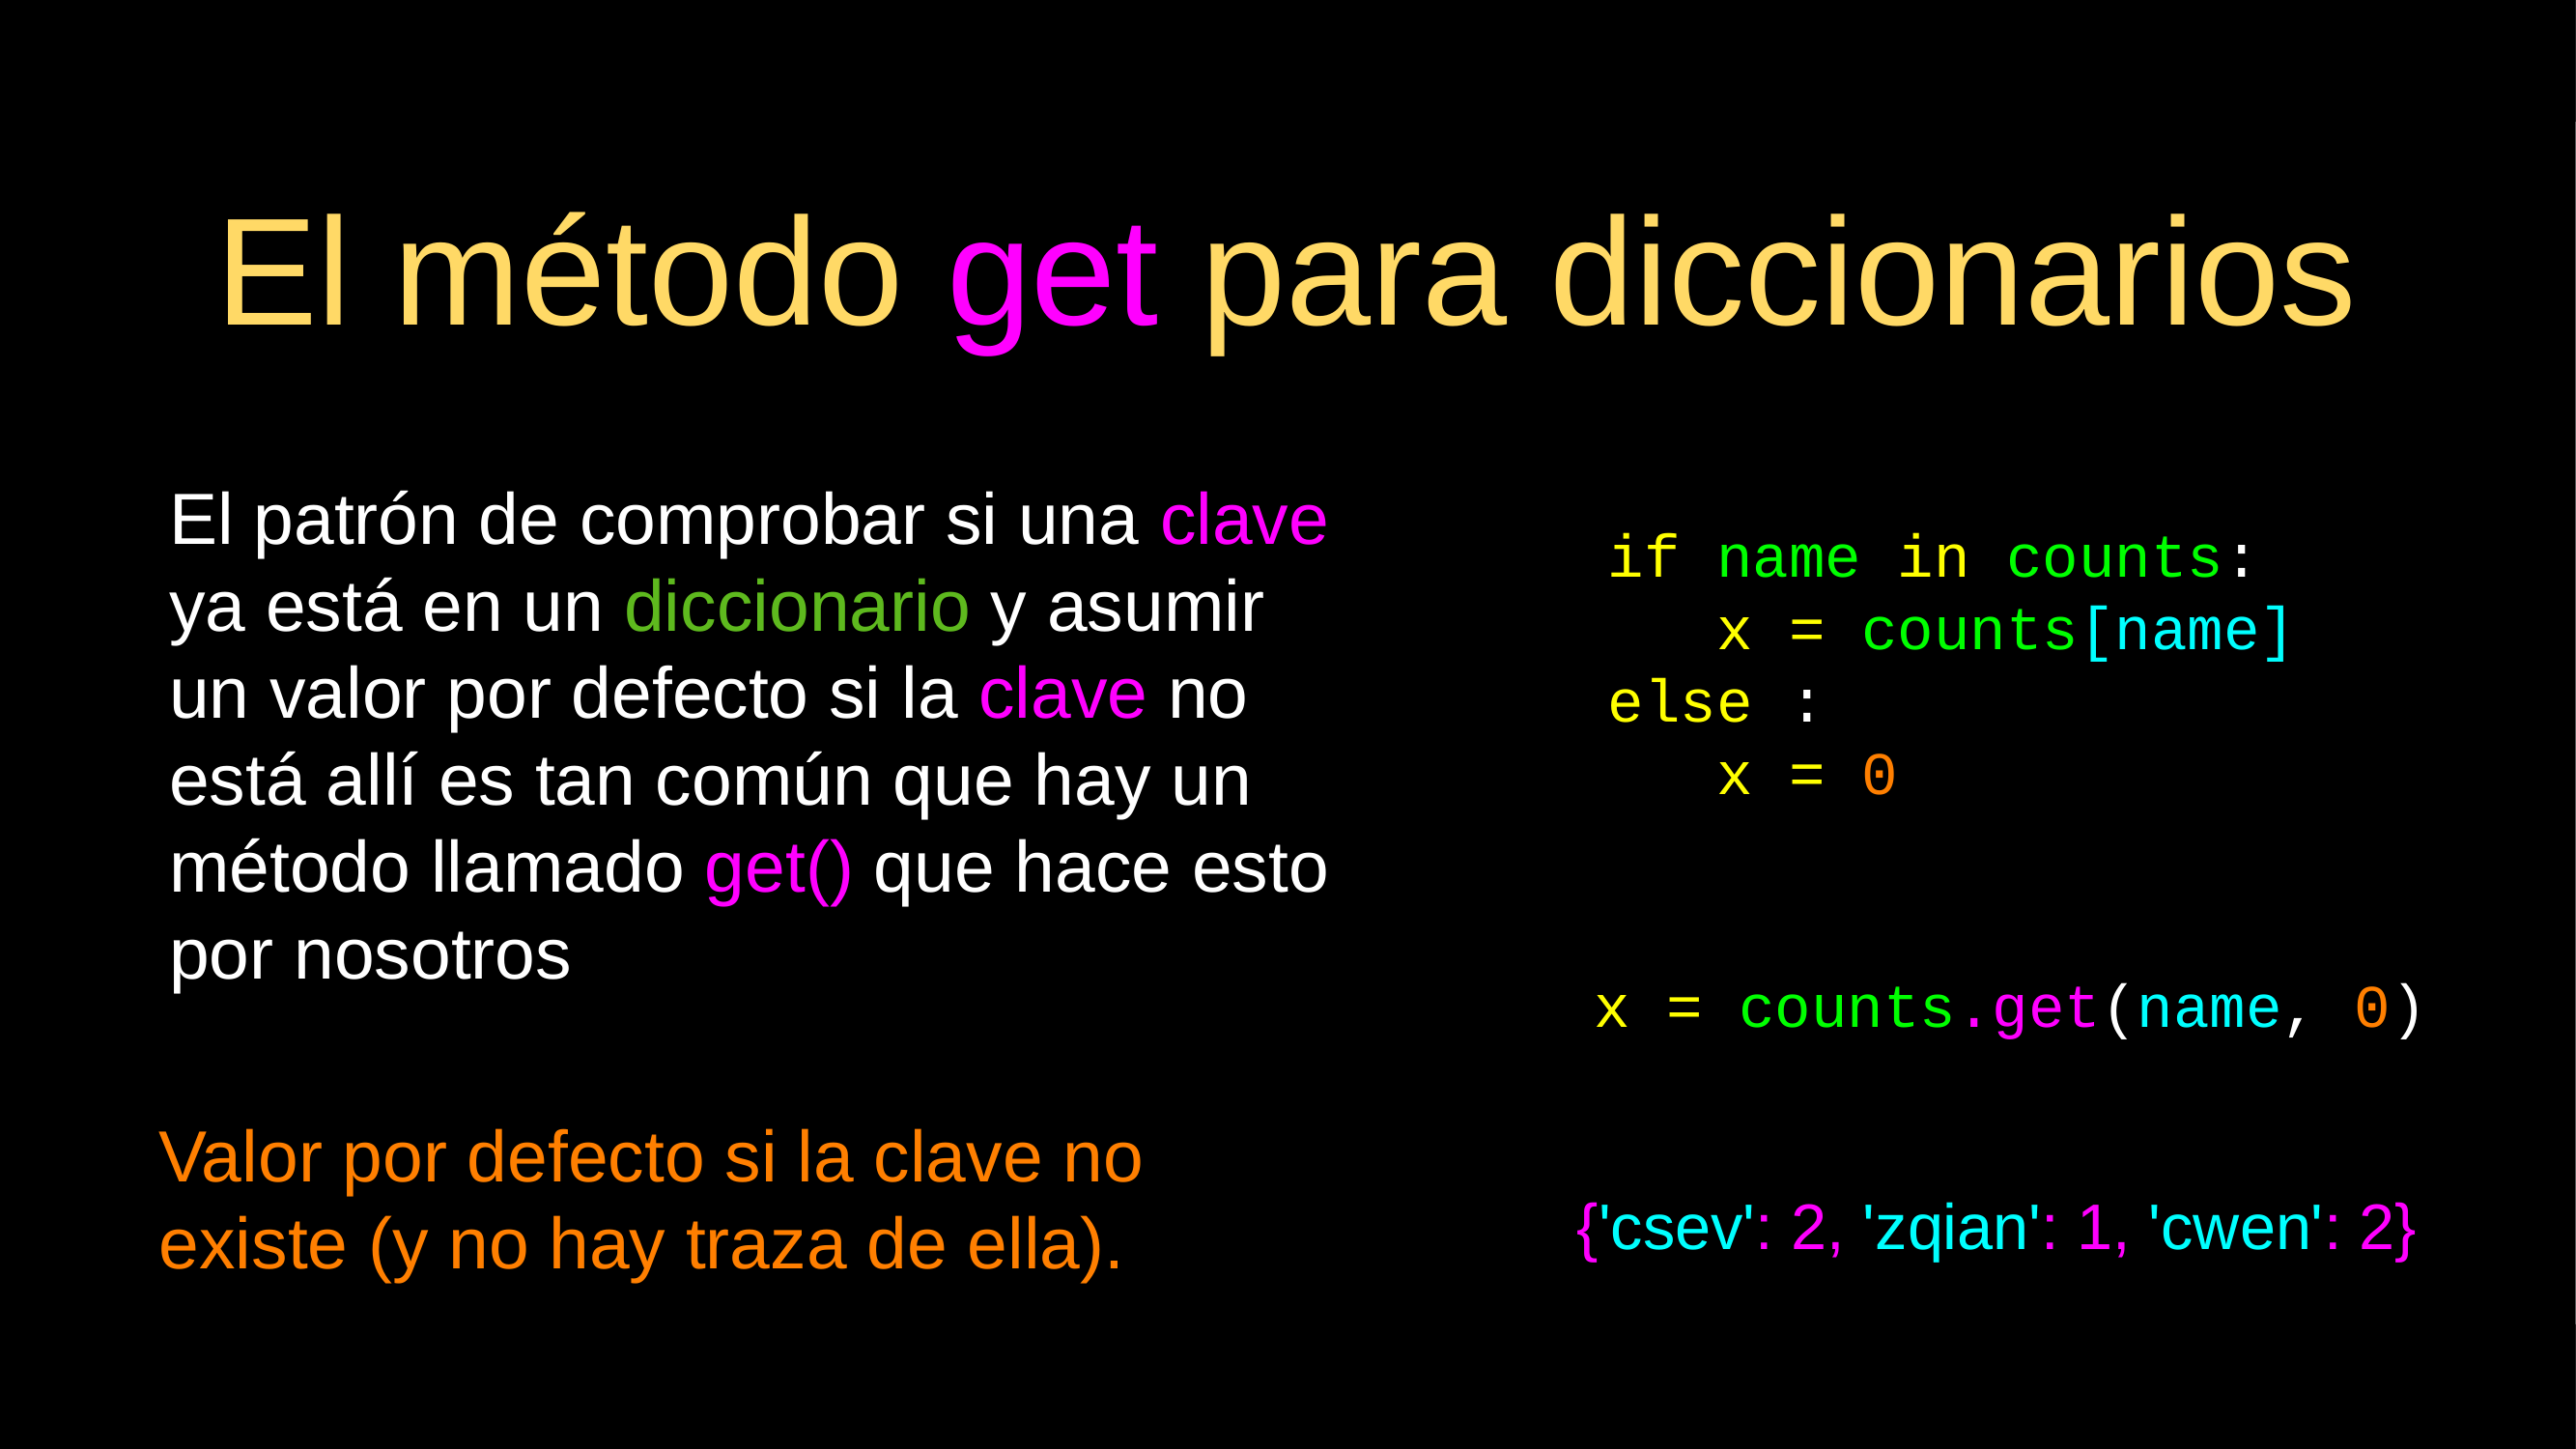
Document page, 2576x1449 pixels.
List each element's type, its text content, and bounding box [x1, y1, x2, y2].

title El método get para diccionarios [183, 125, 2391, 403]
list El patrón de comprobar si una clave ya está en un diccionario y asumir un valor por defecto si la clave no está allí es tan común que hay un método llamado get() que hace esto por nosotros [162, 412, 1353, 1053]
text_box Valor por defecto si la clave no existe (y no hay traza de ella). [158, 1106, 1288, 1288]
text_box x = counts.get(name, 0) [1594, 953, 2552, 1053]
text_box if name in counts: x = counts[name] else : x = 0 [1462, 486, 2494, 838]
text_box {'csev': 2, 'zqian': 1, 'cwen': 2} [1462, 1168, 2532, 1280]
